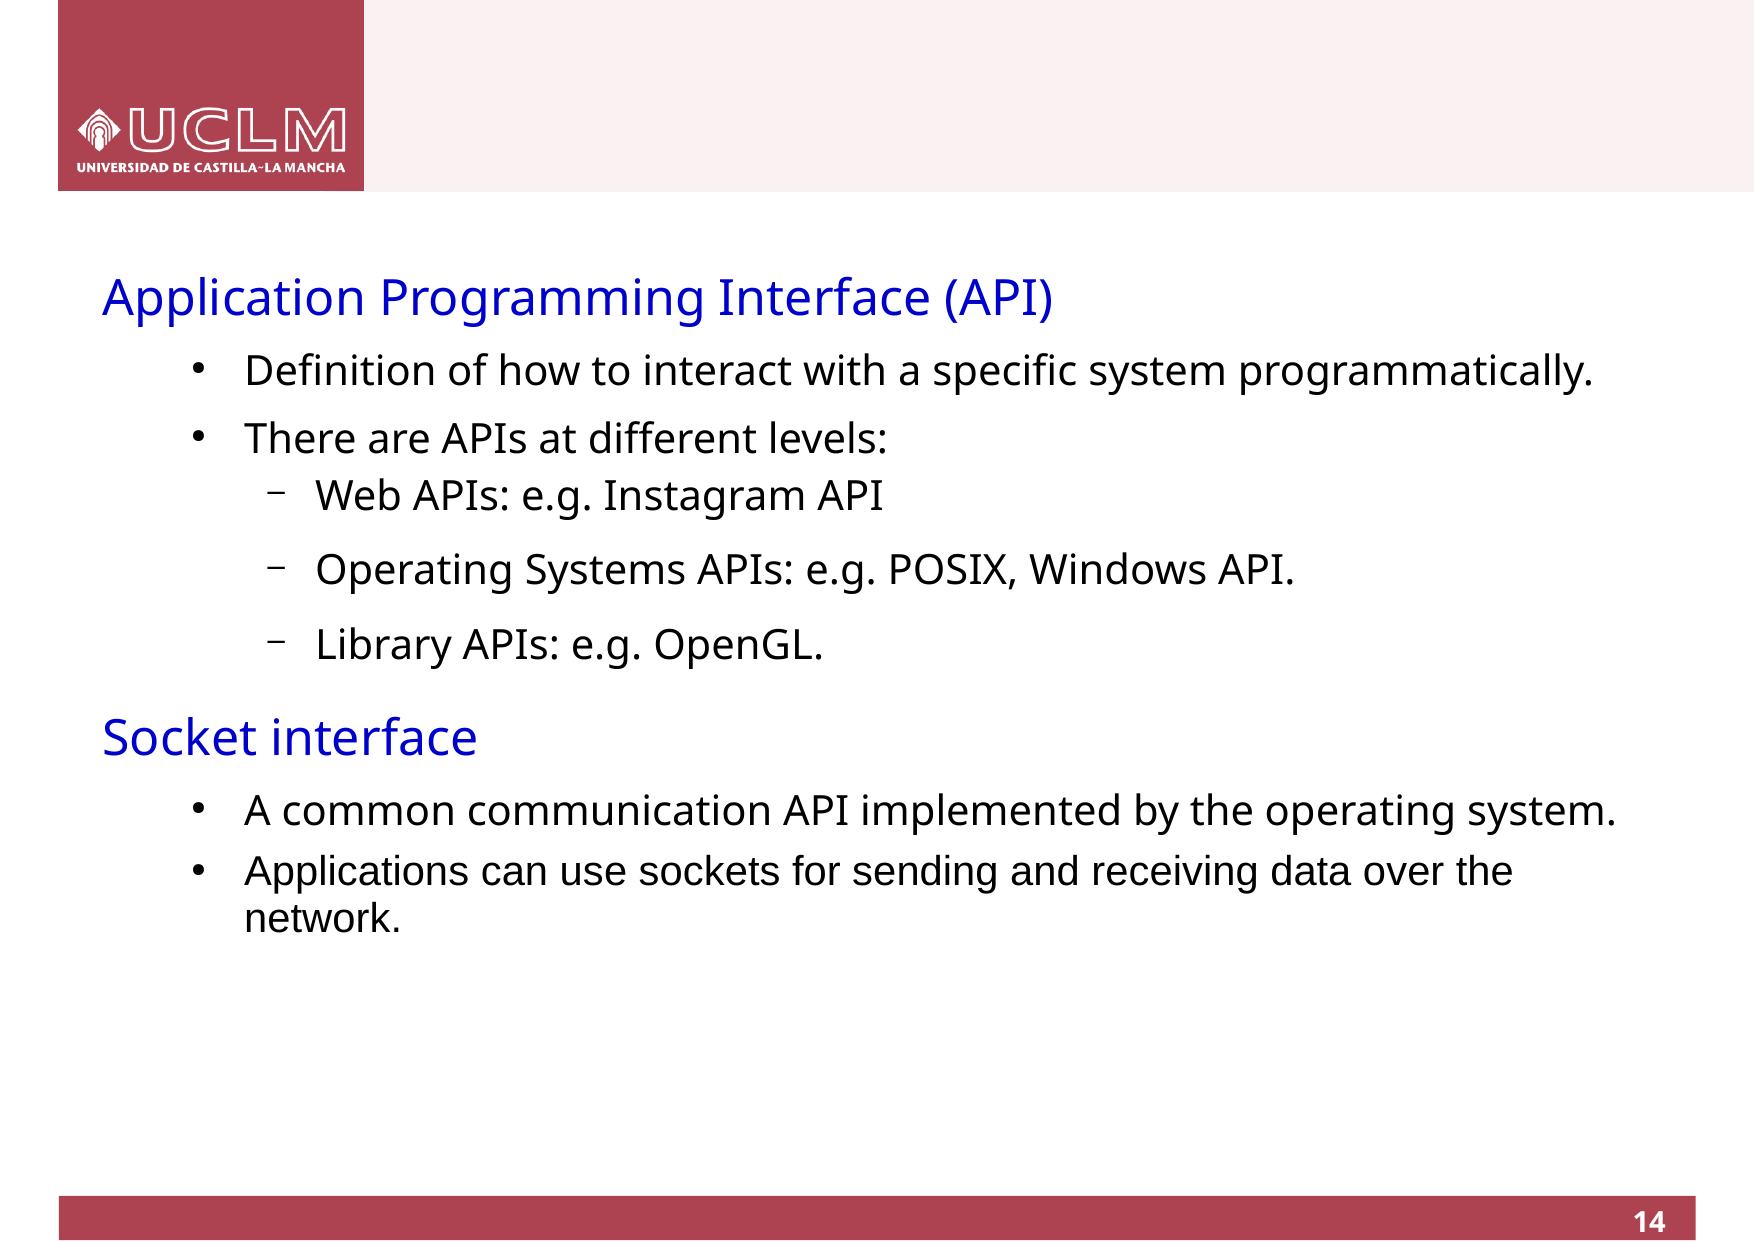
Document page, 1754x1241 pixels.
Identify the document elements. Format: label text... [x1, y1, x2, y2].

picture [58, 0, 364, 191]
list Application Programming Interface (API) Definition of how to interact with a specific system programmatically. There are APIs at different levels: Web APIs: e.g. Instagram API Operating Systems APIs: e.g. POSIX, Windows API. Library APIs: e.g. OpenGL. Socket interface A common communication API implemented by the operating system. Applications can use sockets for sending and receiving data over the network. [87, 254, 1667, 1074]
